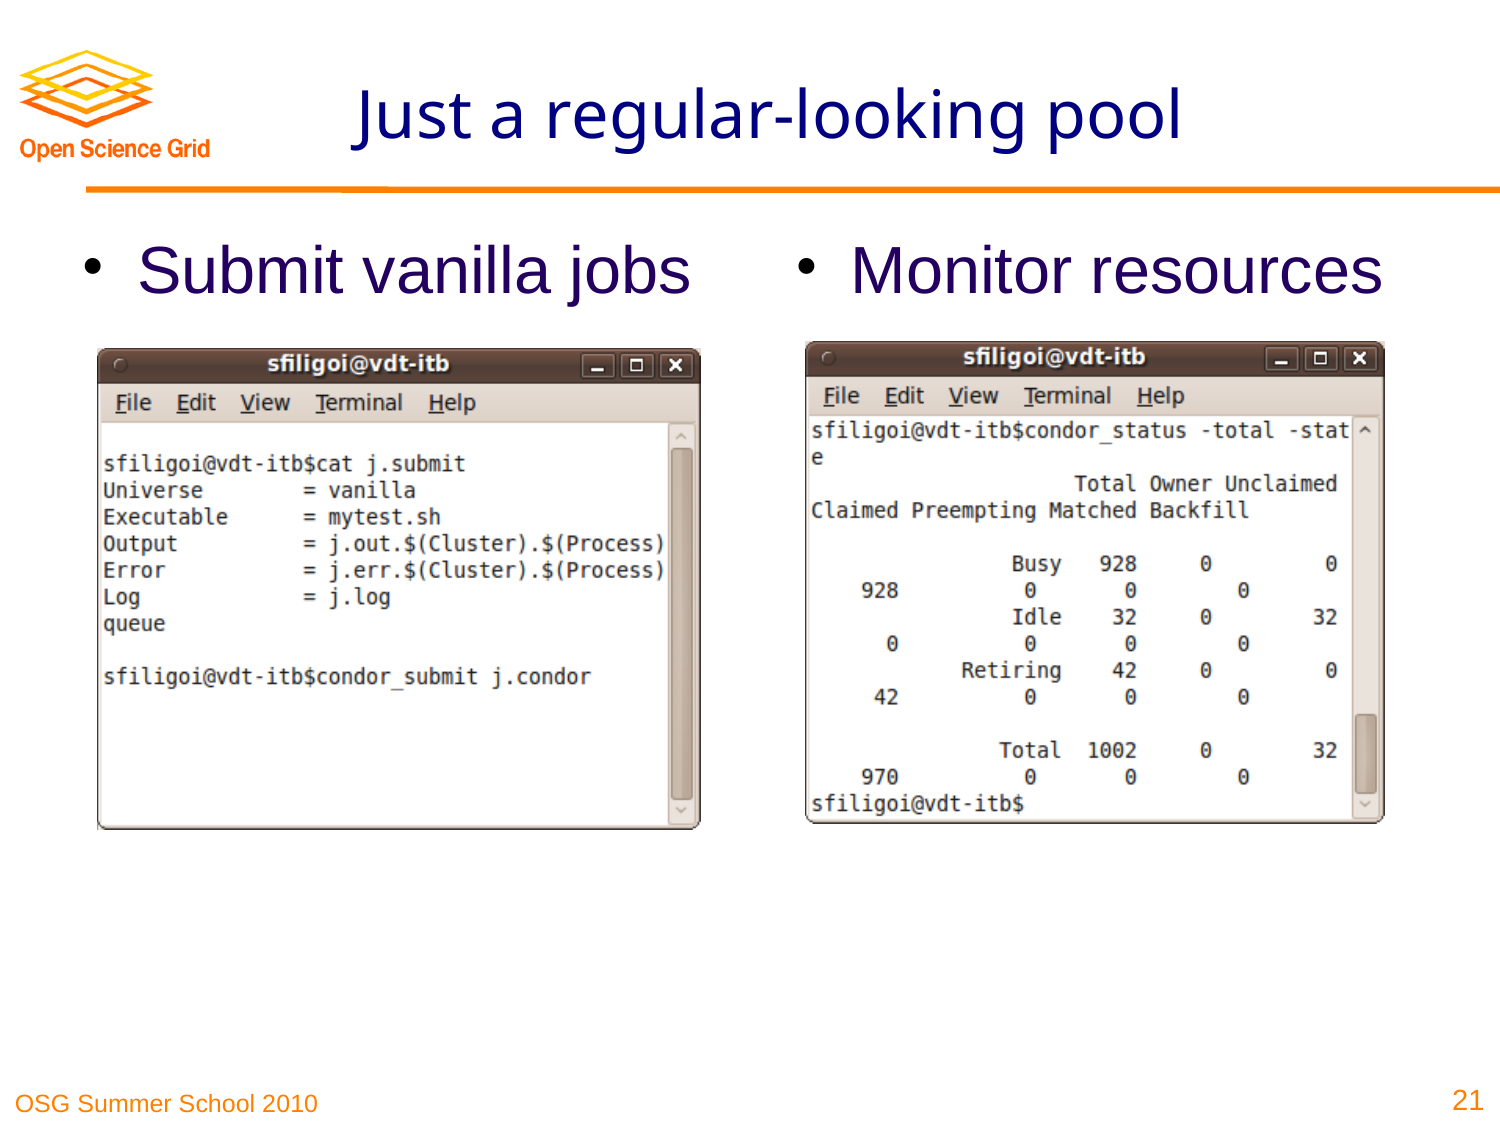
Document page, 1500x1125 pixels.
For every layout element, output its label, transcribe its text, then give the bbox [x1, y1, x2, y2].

title Just a regular-looking pool [201, 11, 1341, 214]
list Monitor resources [779, 218, 1468, 987]
picture [805, 341, 1385, 824]
picture [97, 348, 701, 830]
picture [0, 27, 201, 179]
list Submit vanilla jobs [66, 218, 749, 987]
